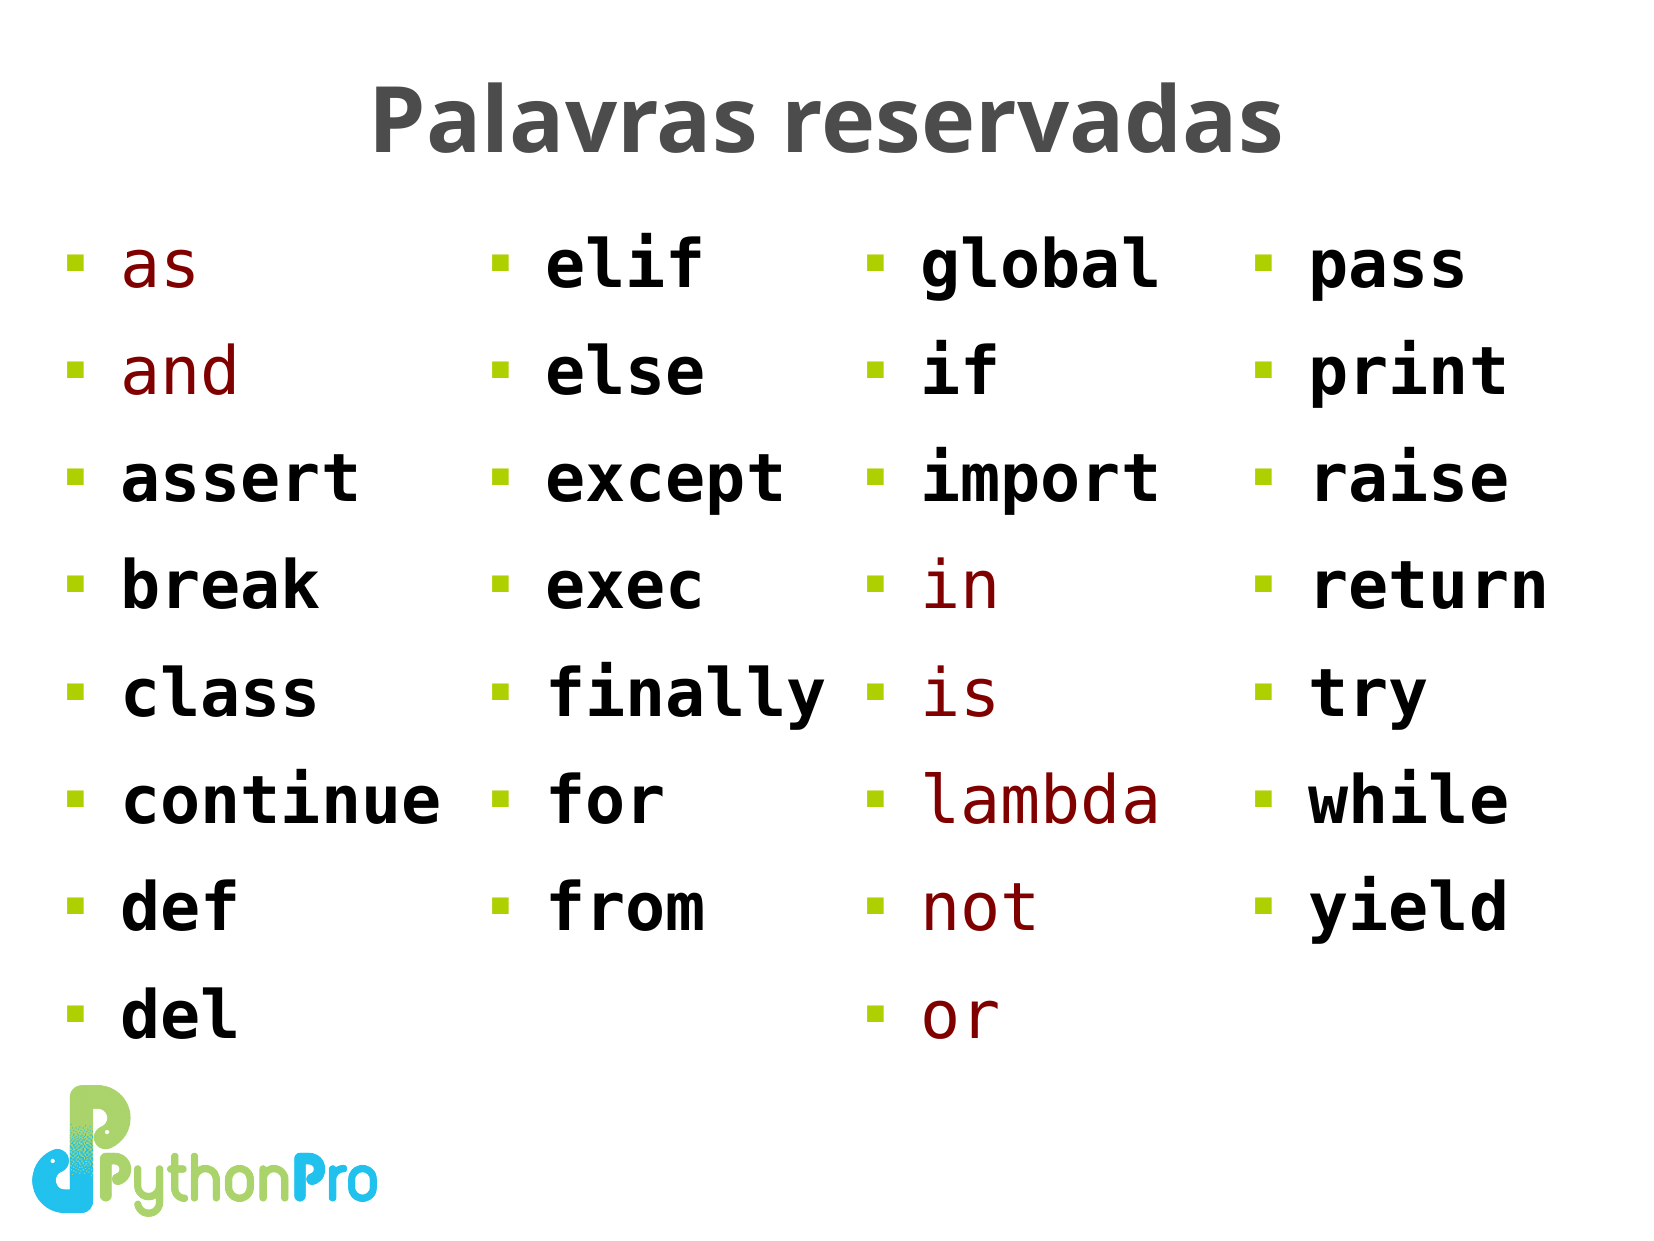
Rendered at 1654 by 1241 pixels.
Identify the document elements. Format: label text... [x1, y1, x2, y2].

picture [32, 1085, 377, 1217]
list as and assert break class continue def del [49, 225, 451, 1088]
list pass print raise return try while yield [1237, 225, 1589, 1073]
list global if import in is lambda not or [849, 225, 1201, 1073]
list elif else except exec finally for from [474, 225, 849, 1073]
title Palavras reservadas [82, 13, 1571, 222]
